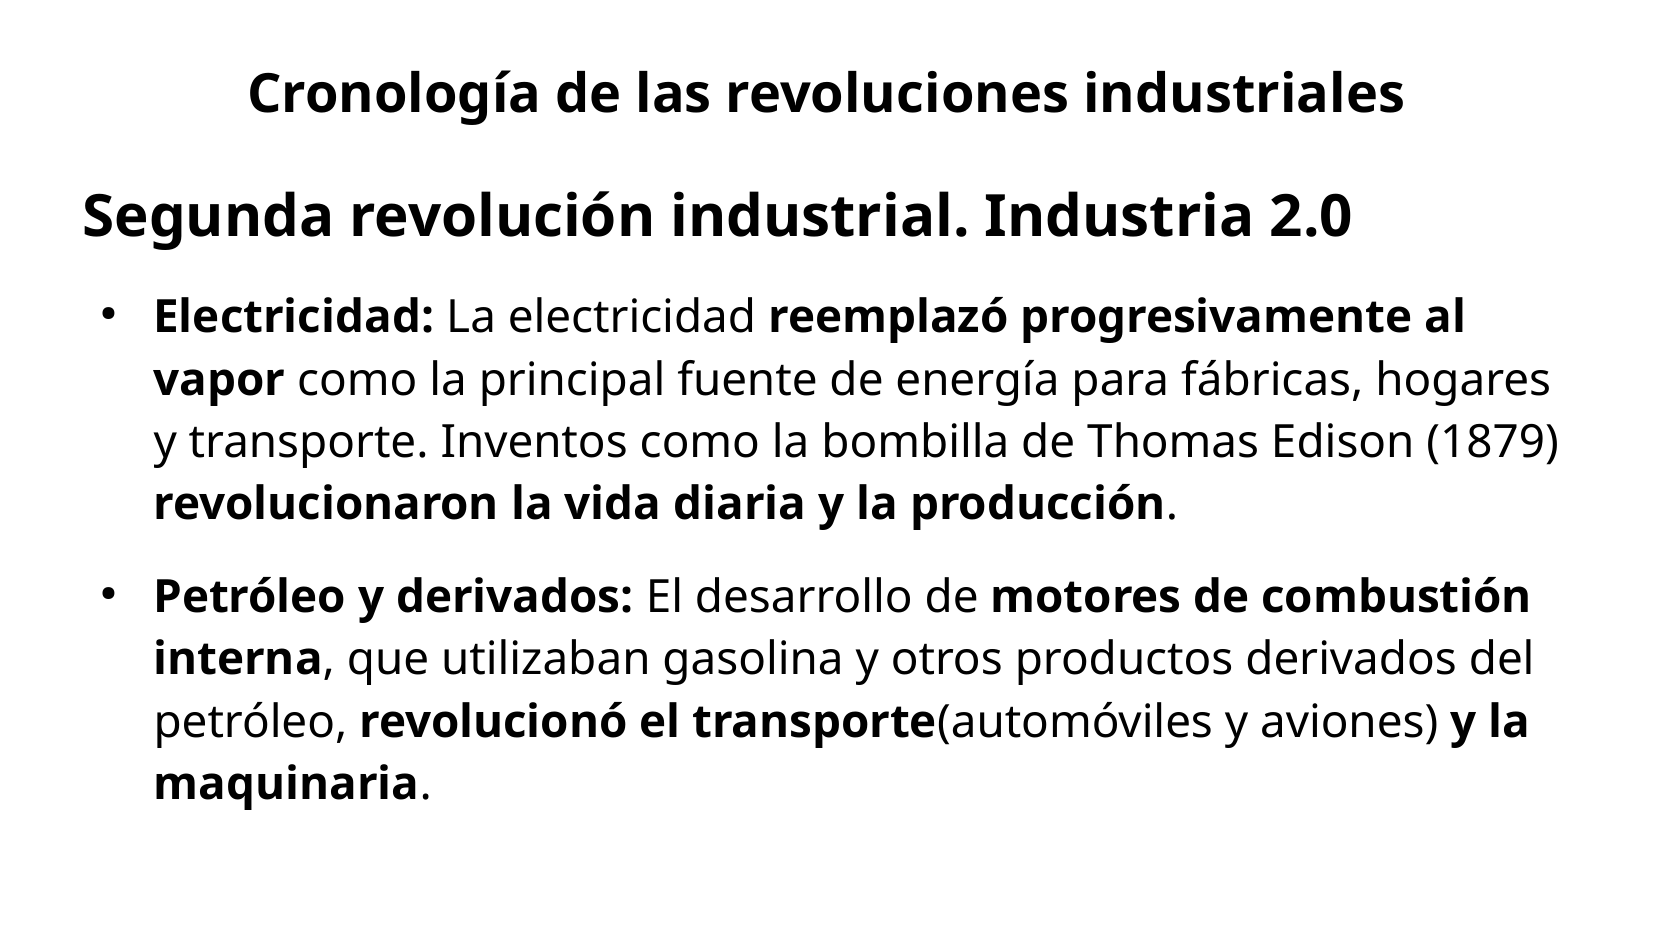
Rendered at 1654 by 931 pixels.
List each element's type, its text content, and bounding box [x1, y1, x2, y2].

title Cronología de las revoluciones industriales [82, 13, 1571, 169]
list Segunda revolución industrial. Industria 2.0 Electricidad: La electricidad reemplazó progresivamente al vapor como la principal fuente de energía para fábricas, hogares y transporte. Inventos como la bombilla de Thomas Edison (1879) revolucionaron la vida diaria y la producción. Petróleo y derivados: El desarrollo de motores de combustión interna, que utilizaban gasolina y otros productos derivados del petróleo, revolucionó el transporte(automóviles y aviones) y la maquinaria. [82, 174, 1571, 869]
